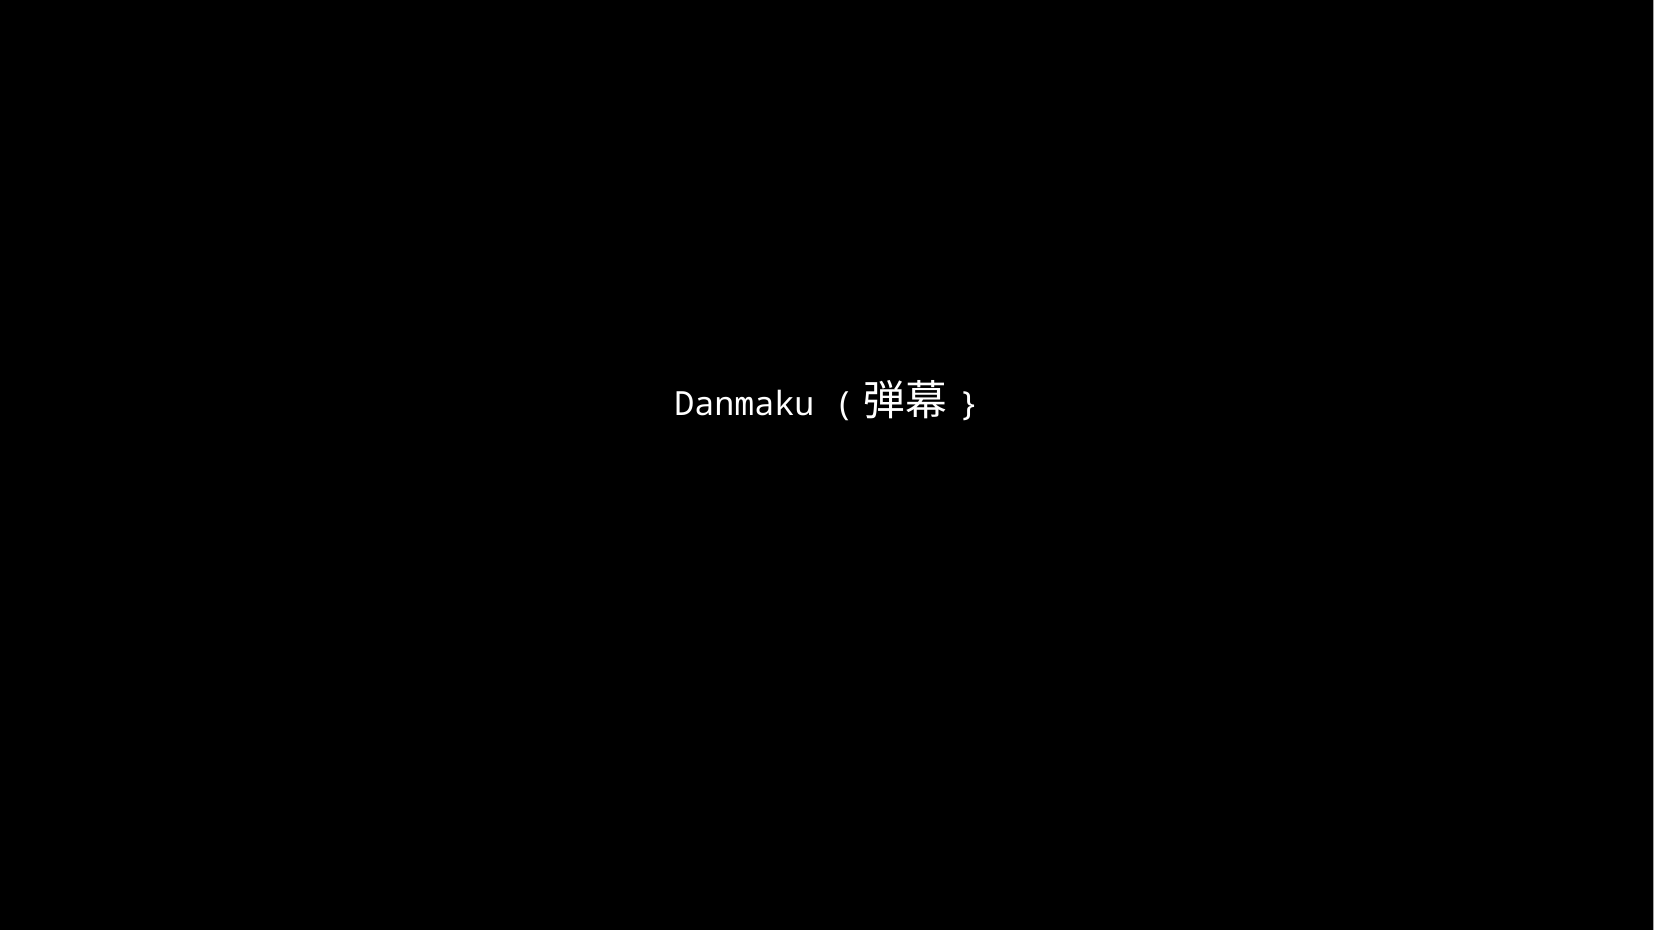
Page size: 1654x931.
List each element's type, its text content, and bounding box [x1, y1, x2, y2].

subtitle Danmaku (弾幕} [82, 37, 1571, 757]
